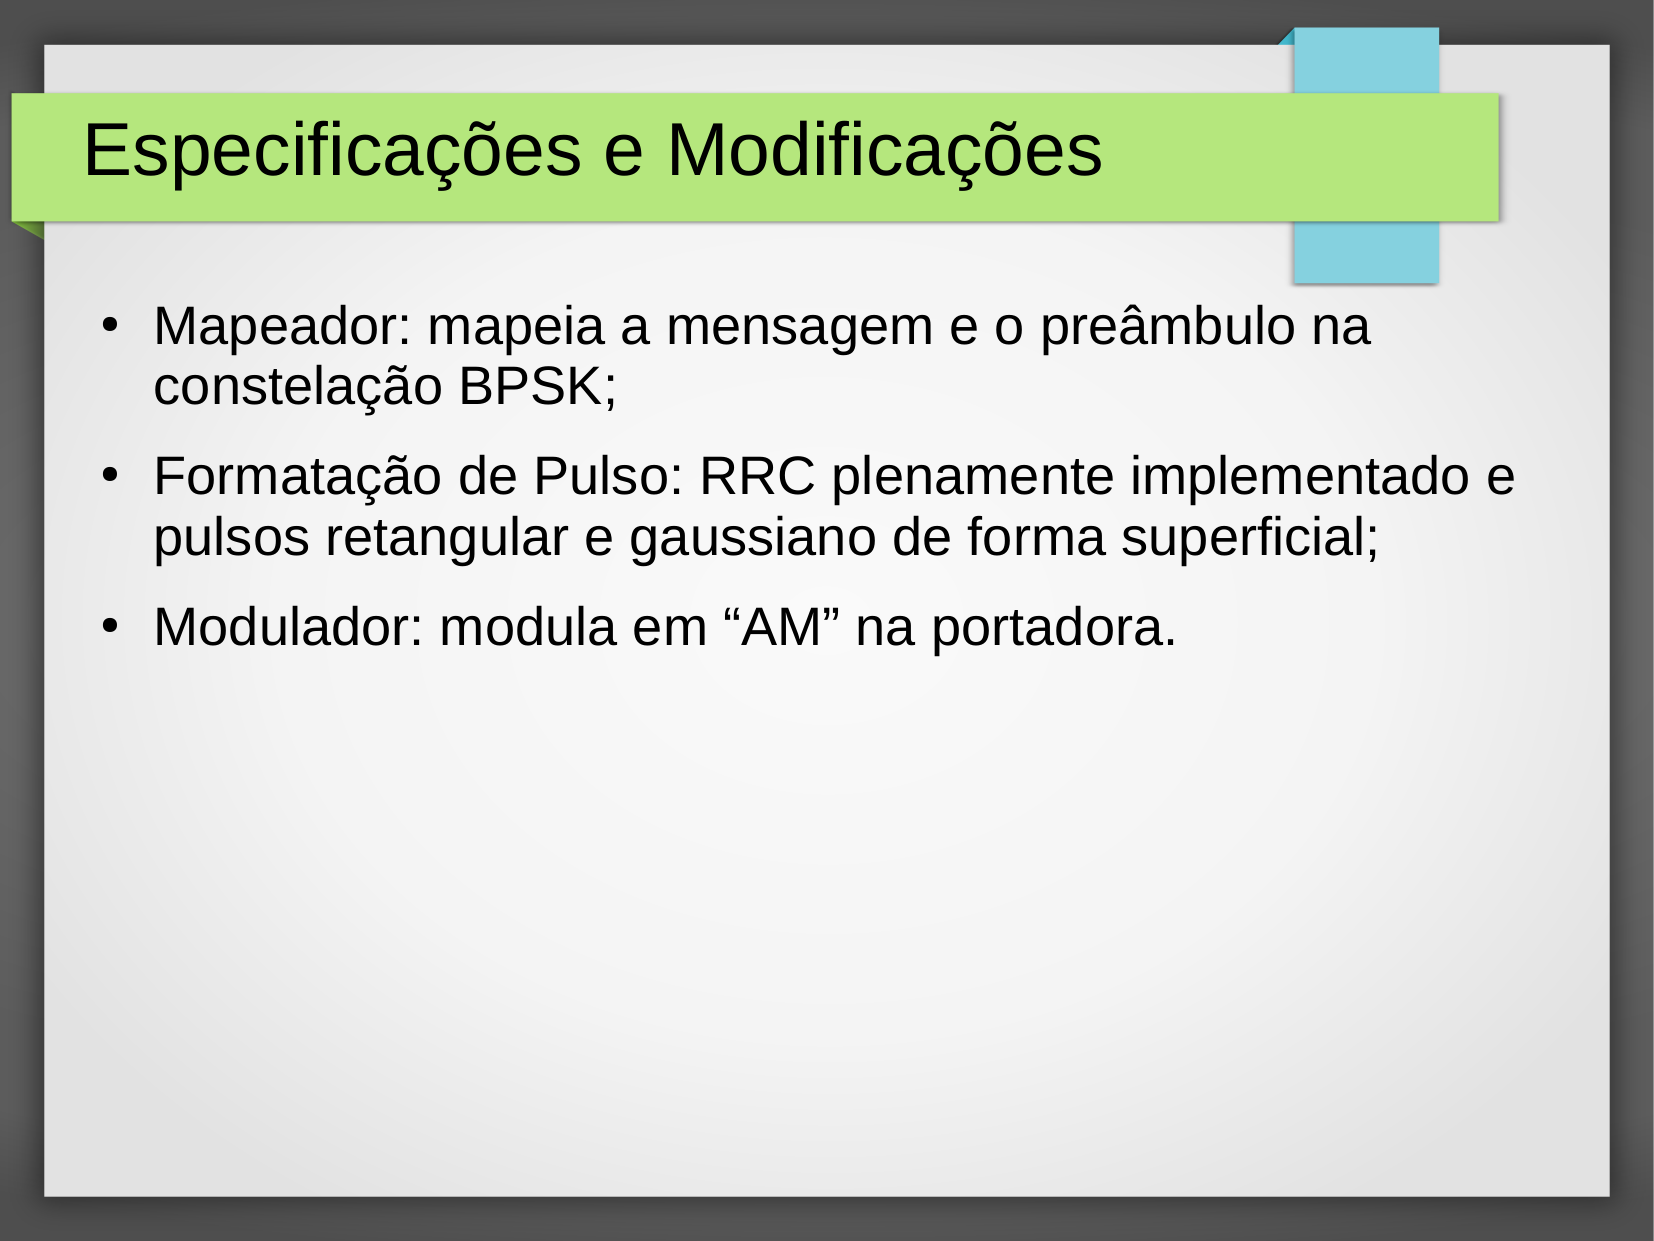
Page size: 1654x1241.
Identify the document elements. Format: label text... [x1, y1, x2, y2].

picture [0, 0, 1654, 1241]
list Mapeador: mapeia a mensagem e o preâmbulo na constelação BPSK; Formatação de Pulso: RRC plenamente implementado e pulsos retangular e gaussiano de forma superficial; Modulador: modula em “AM” na portadora. [82, 295, 1571, 1015]
title Especificações e Modificações [82, 47, 1235, 252]
